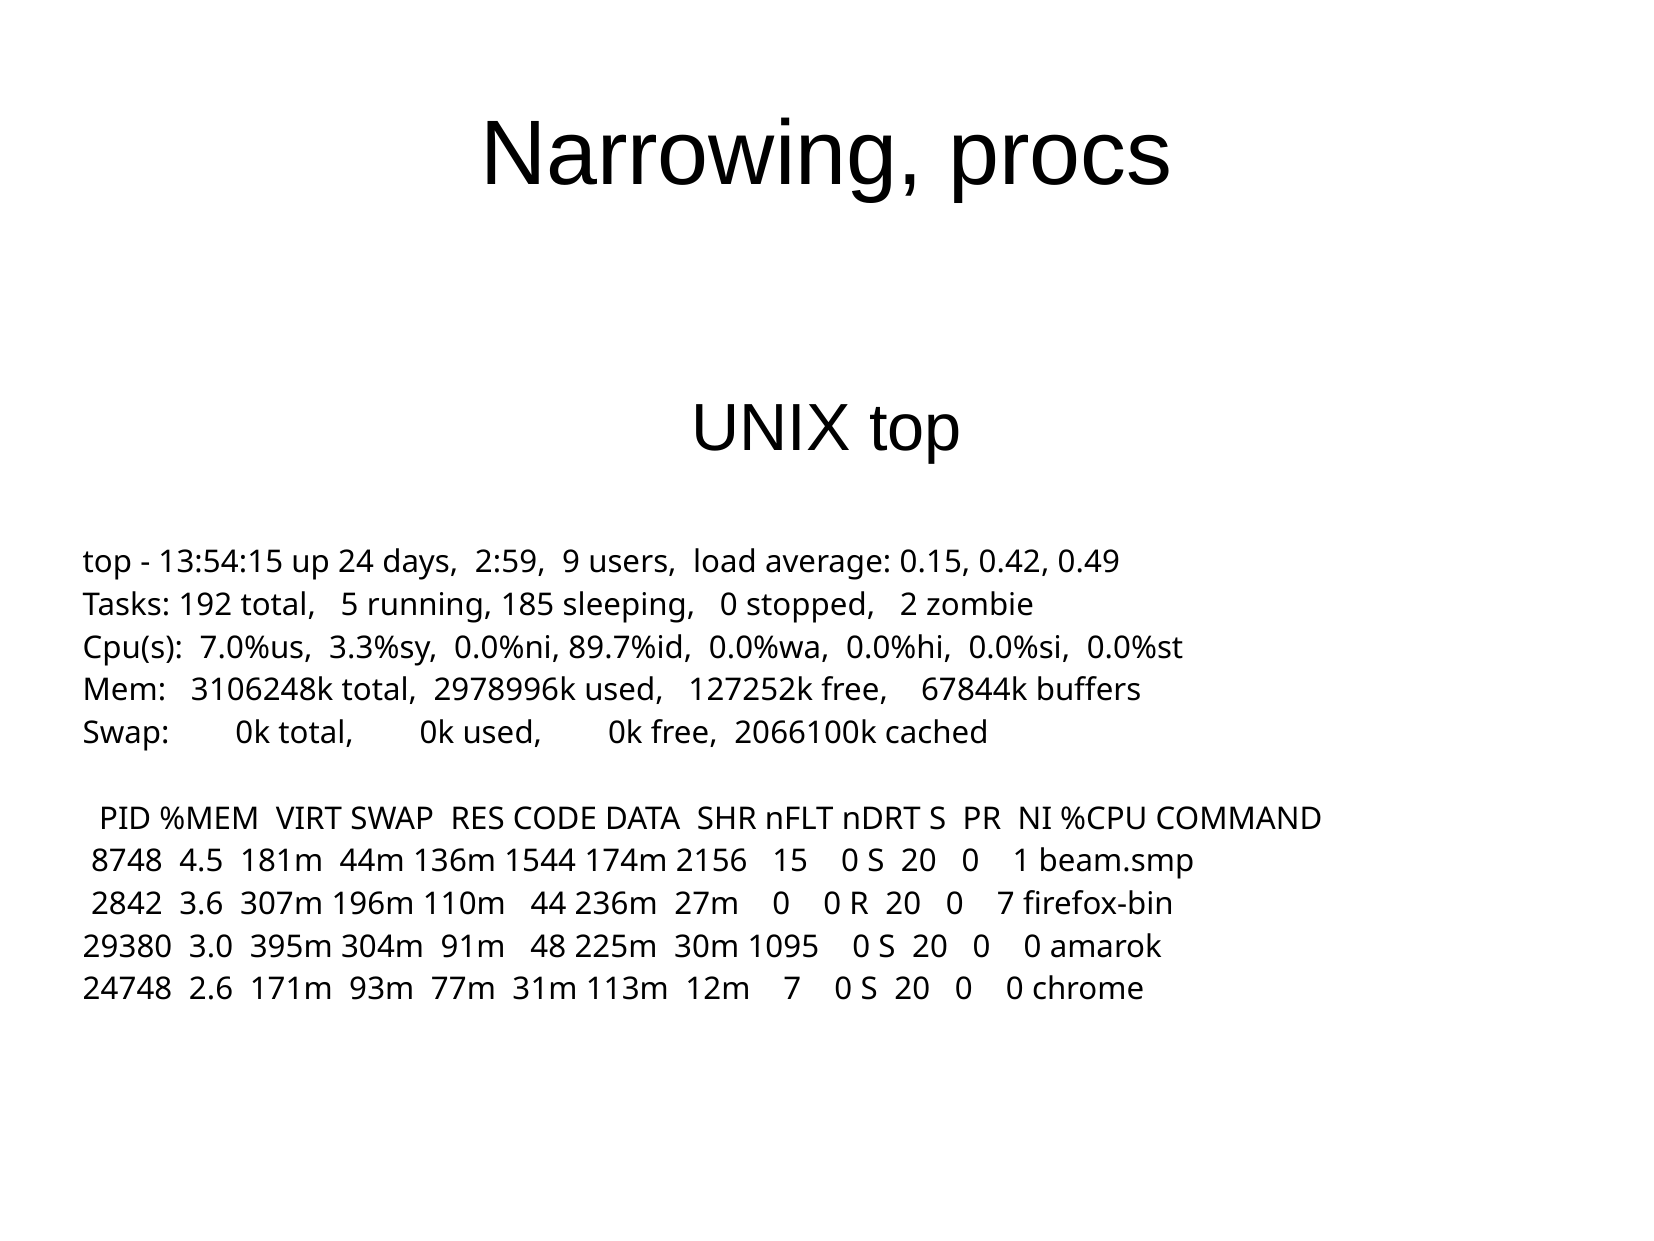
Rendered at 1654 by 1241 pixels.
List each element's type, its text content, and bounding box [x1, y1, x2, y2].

title Narrowing, procs [82, 56, 1571, 250]
subtitle UNIX top top - 13:54:15 up 24 days, 2:59, 9 users, load average: 0.15, 0.42, 0.49 Tasks: 192 total, 5 running, 185 sleeping, 0 stopped, 2 zombie Cpu(s): 7.0%us, 3.3%sy, 0.0%ni, 89.7%id, 0.0%wa, 0.0%hi, 0.0%si, 0.0%st Mem: 3106248k total, 2978996k used, 127252k free, 67844k buffers Swap: 0k total, 0k used, 0k free, 2066100k cached PID %MEM VIRT SWAP RES CODE DATA SHR nFLT nDRT S PR NI %CPU COMMAND 8748 4.5 181m 44m 136m 1544 174m 2156 15 0 S 20 0 1 beam.smp 2842 3.6 307m 196m 110m 44 236m 27m 0 0 R 20 0 7 firefox-bin 29380 3.0 395m 304m 91m 48 225m 30m 1095 0 S 20 0 0 amarok 24748 2.6 171m 93m 77m 31m 113m 12m 7 0 S 20 0 0 chrome [82, 297, 1571, 1102]
